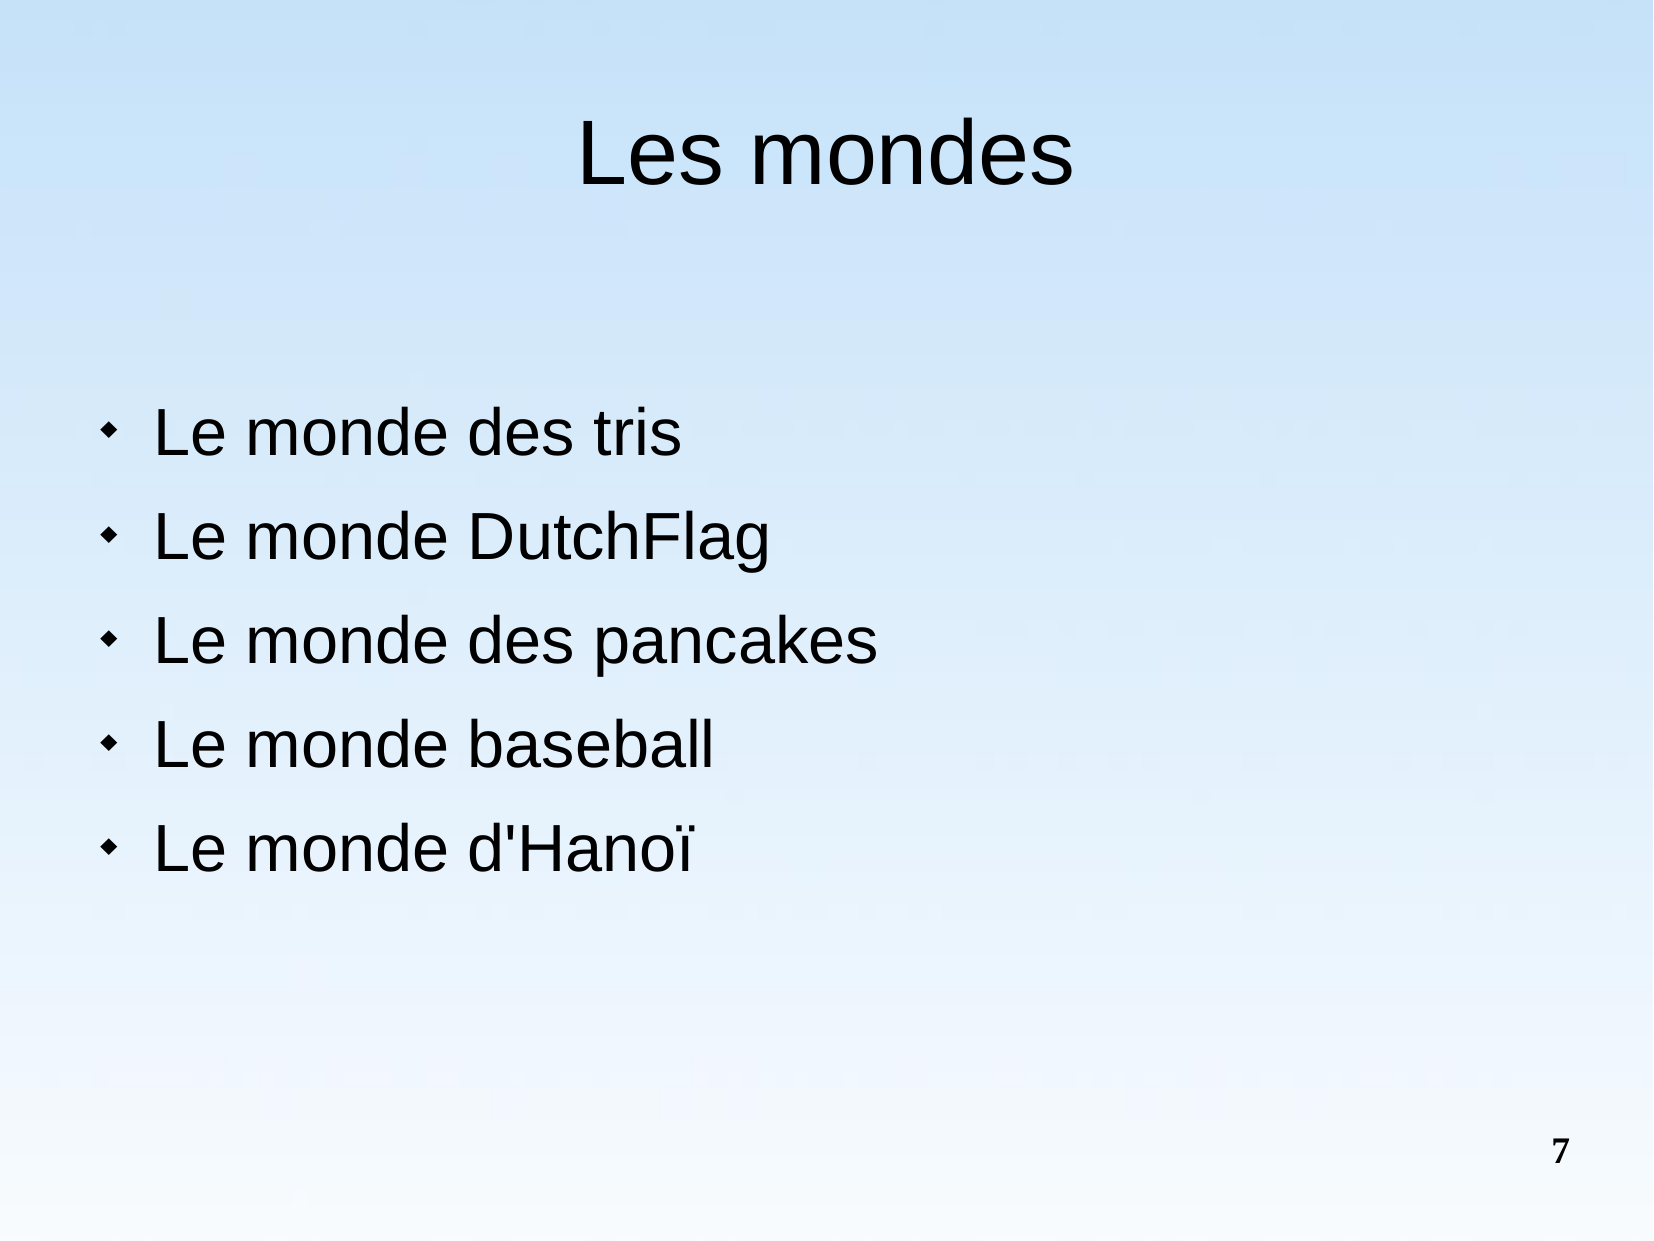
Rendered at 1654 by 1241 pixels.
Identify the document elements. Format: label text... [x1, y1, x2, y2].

title Les mondes [82, 49, 1571, 257]
picture [0, 0, 1654, 1241]
list Le monde des tris Le monde DutchFlag Le monde des pancakes Le monde baseball Le monde d'Hanoï [82, 290, 1571, 1010]
